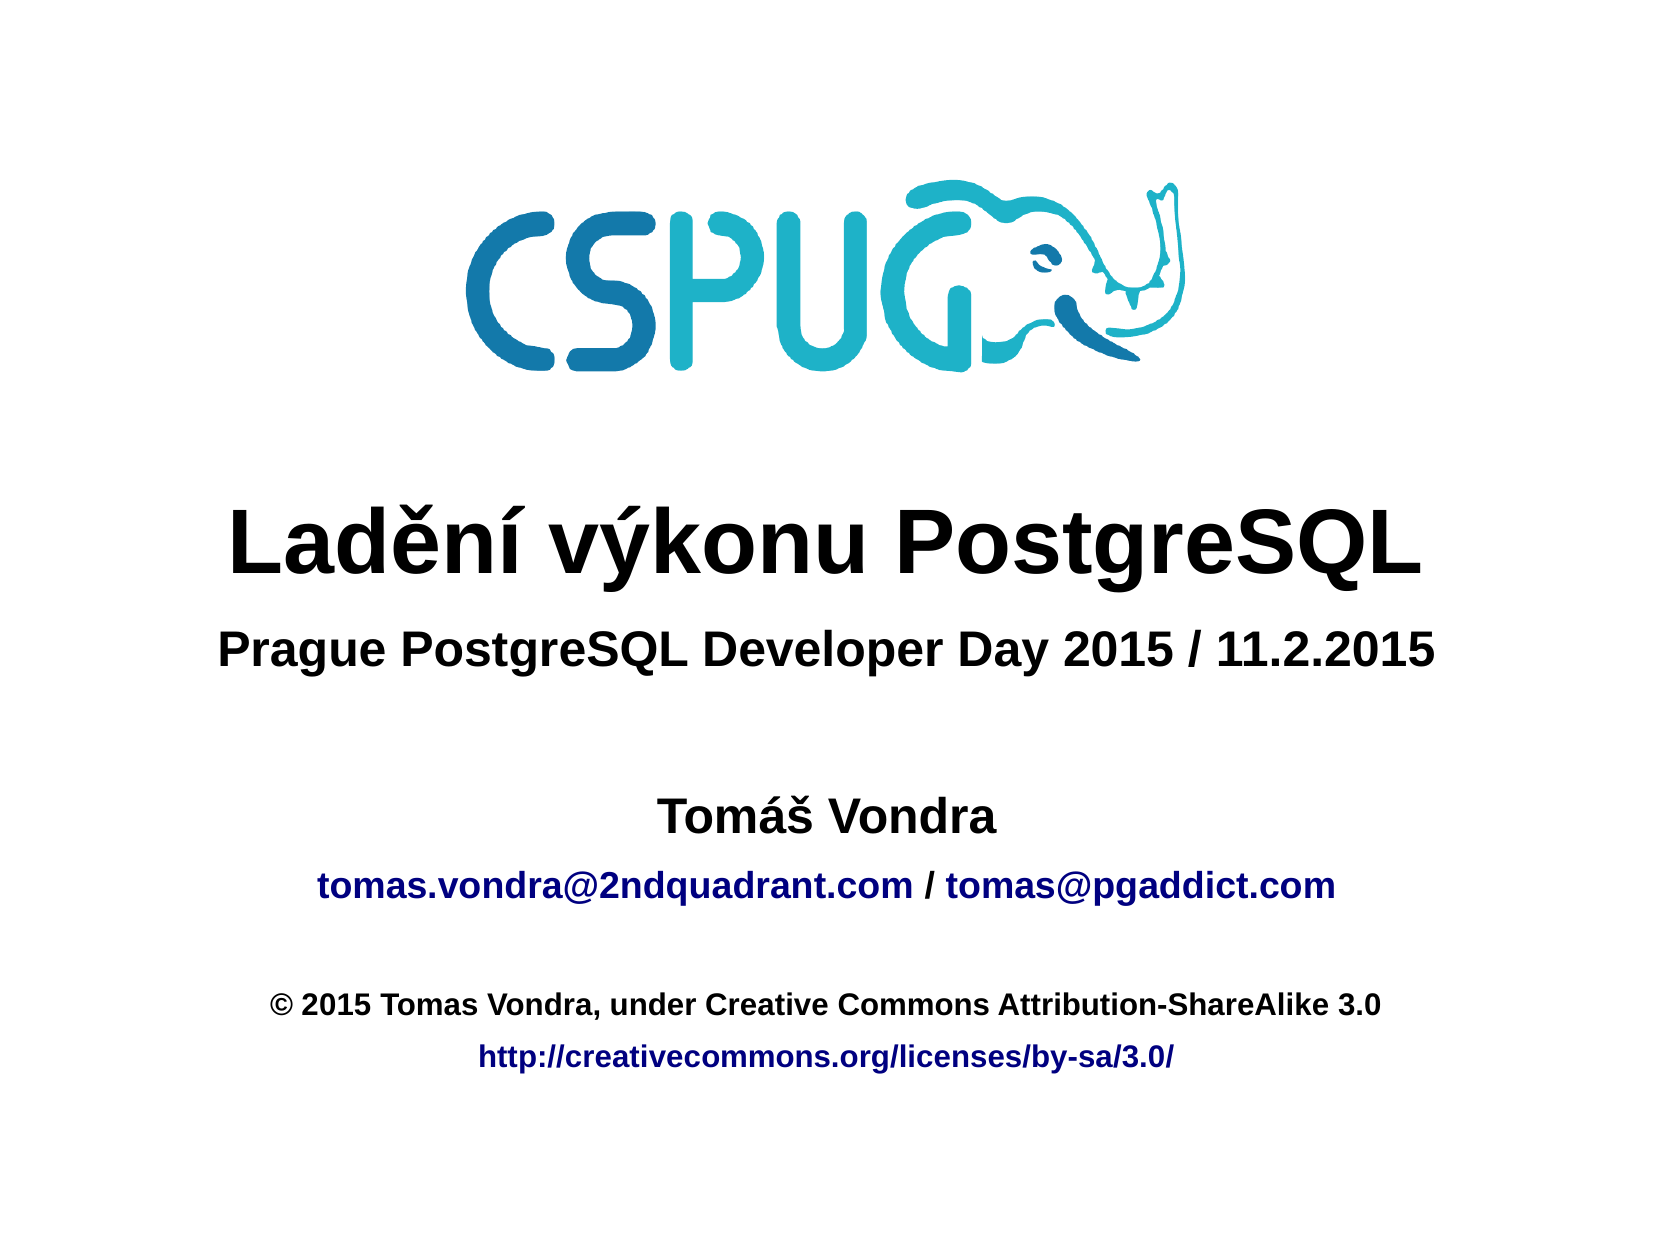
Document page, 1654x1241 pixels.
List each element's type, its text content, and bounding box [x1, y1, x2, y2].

subtitle Ladění výkonu PostgreSQL Prague PostgreSQL Developer Day 2015 / 11.2.2015 Tomáš Vondra tomas.vondra@2ndquadrant.com / tomas@pgaddict.com © 2015 Tomas Vondra, under Creative Commons Attribution-ShareAlike 3.0 http://creativecommons.org/licenses/by-sa/3.0/ [82, 90, 1571, 1167]
picture [395, 146, 1258, 437]
